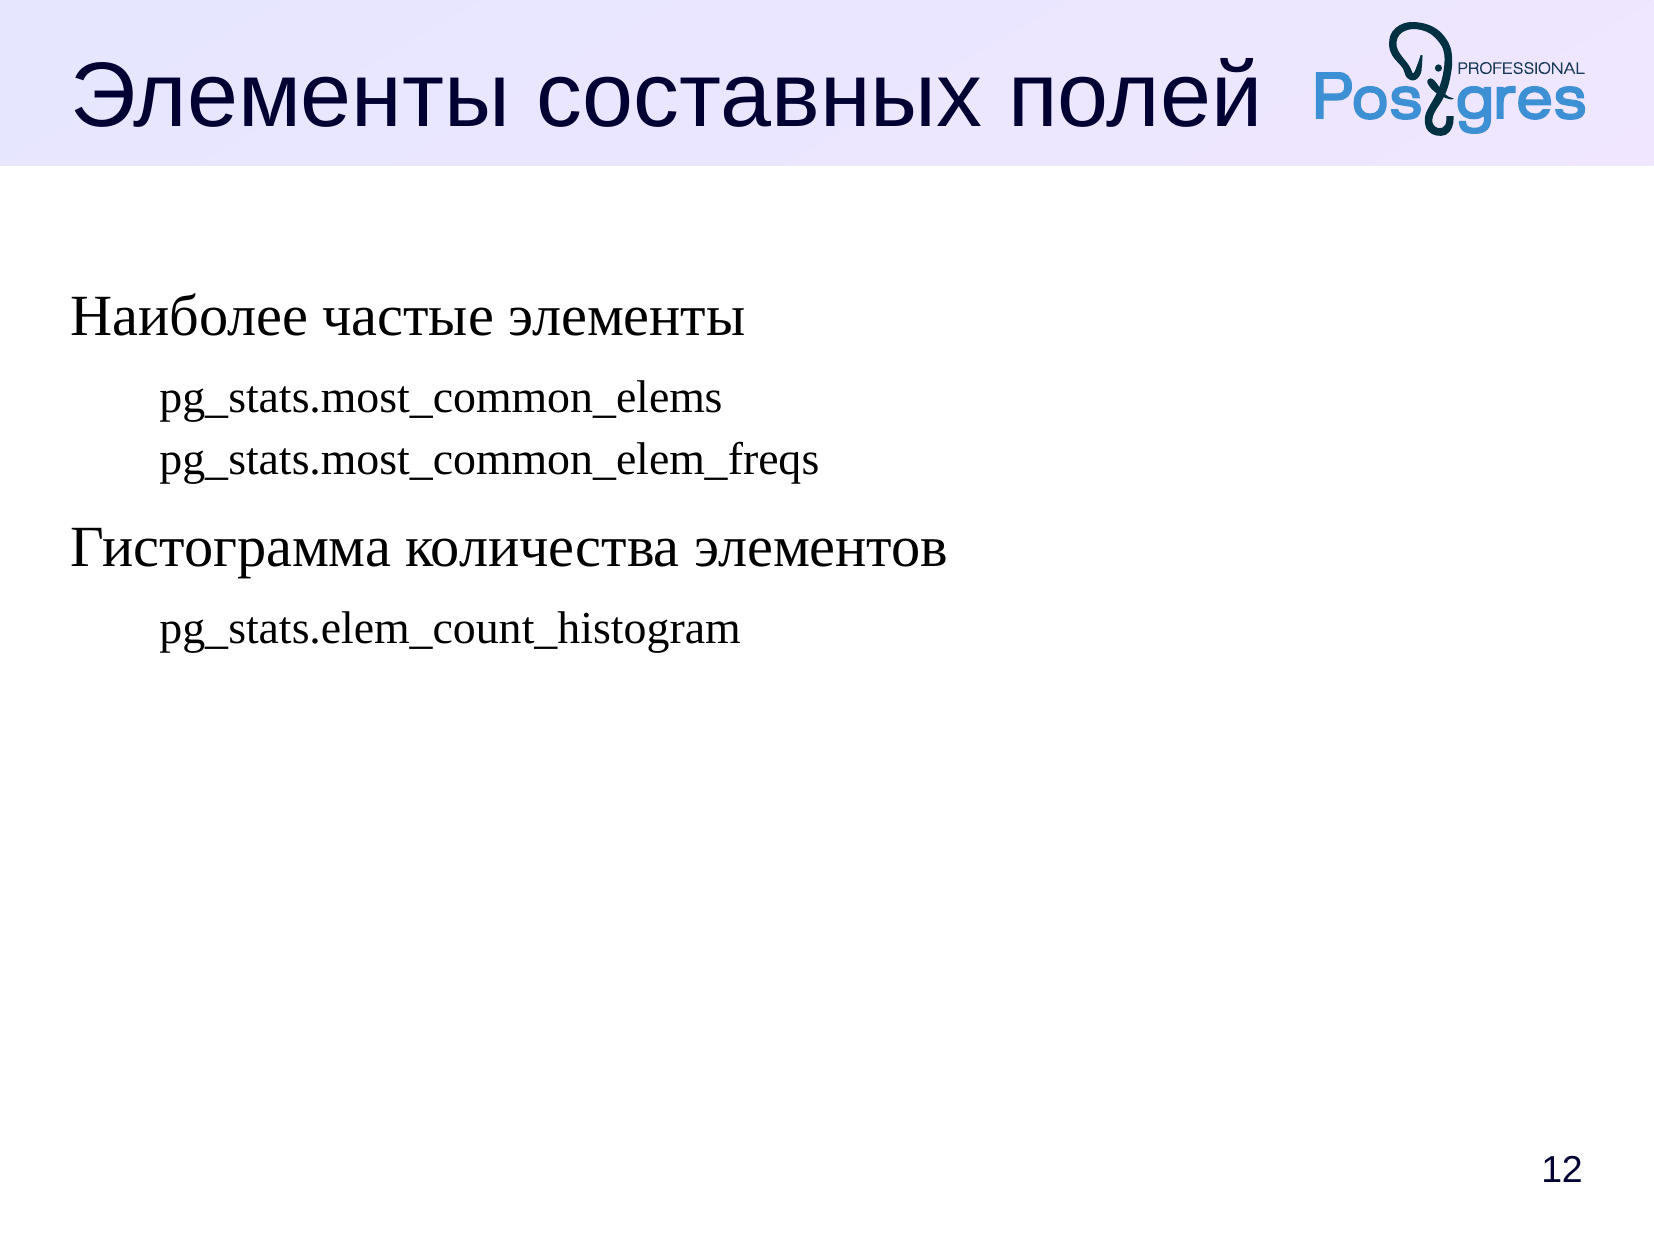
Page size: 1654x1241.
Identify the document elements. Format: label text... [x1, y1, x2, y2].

title Элементы составных полей [70, 43, 1276, 249]
list Наиболее частые элементы pg_stats.most_common_elems pg_stats.most_common_elem_freqs Гистограмма количества элементов pg_stats.elem_count_histogram [70, 283, 1583, 1141]
